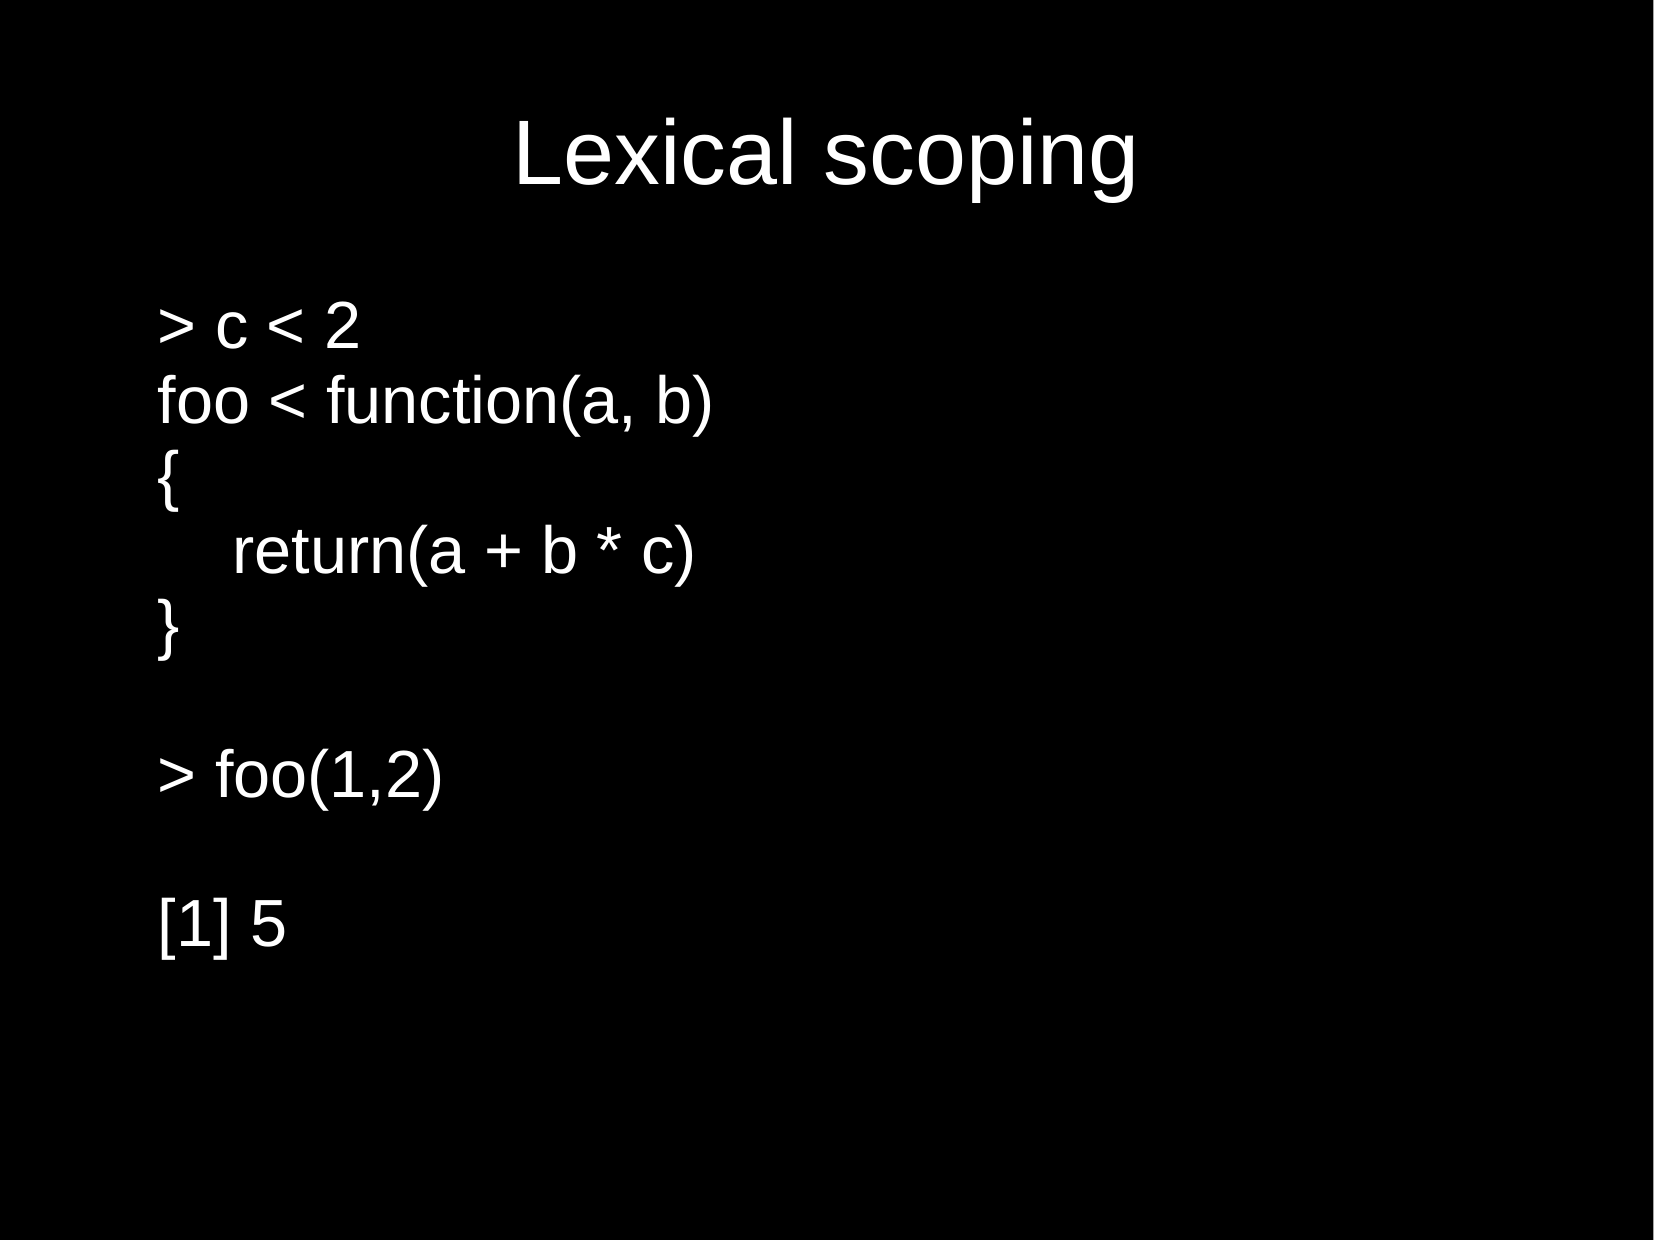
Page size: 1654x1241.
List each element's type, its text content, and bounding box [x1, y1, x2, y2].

subtitle > c <­ 2 foo <­ function(a, b) { return(a + b * c) } > foo(1,2) [1] 5 [82, 288, 1571, 1111]
title Lexical scoping [82, 56, 1571, 250]
